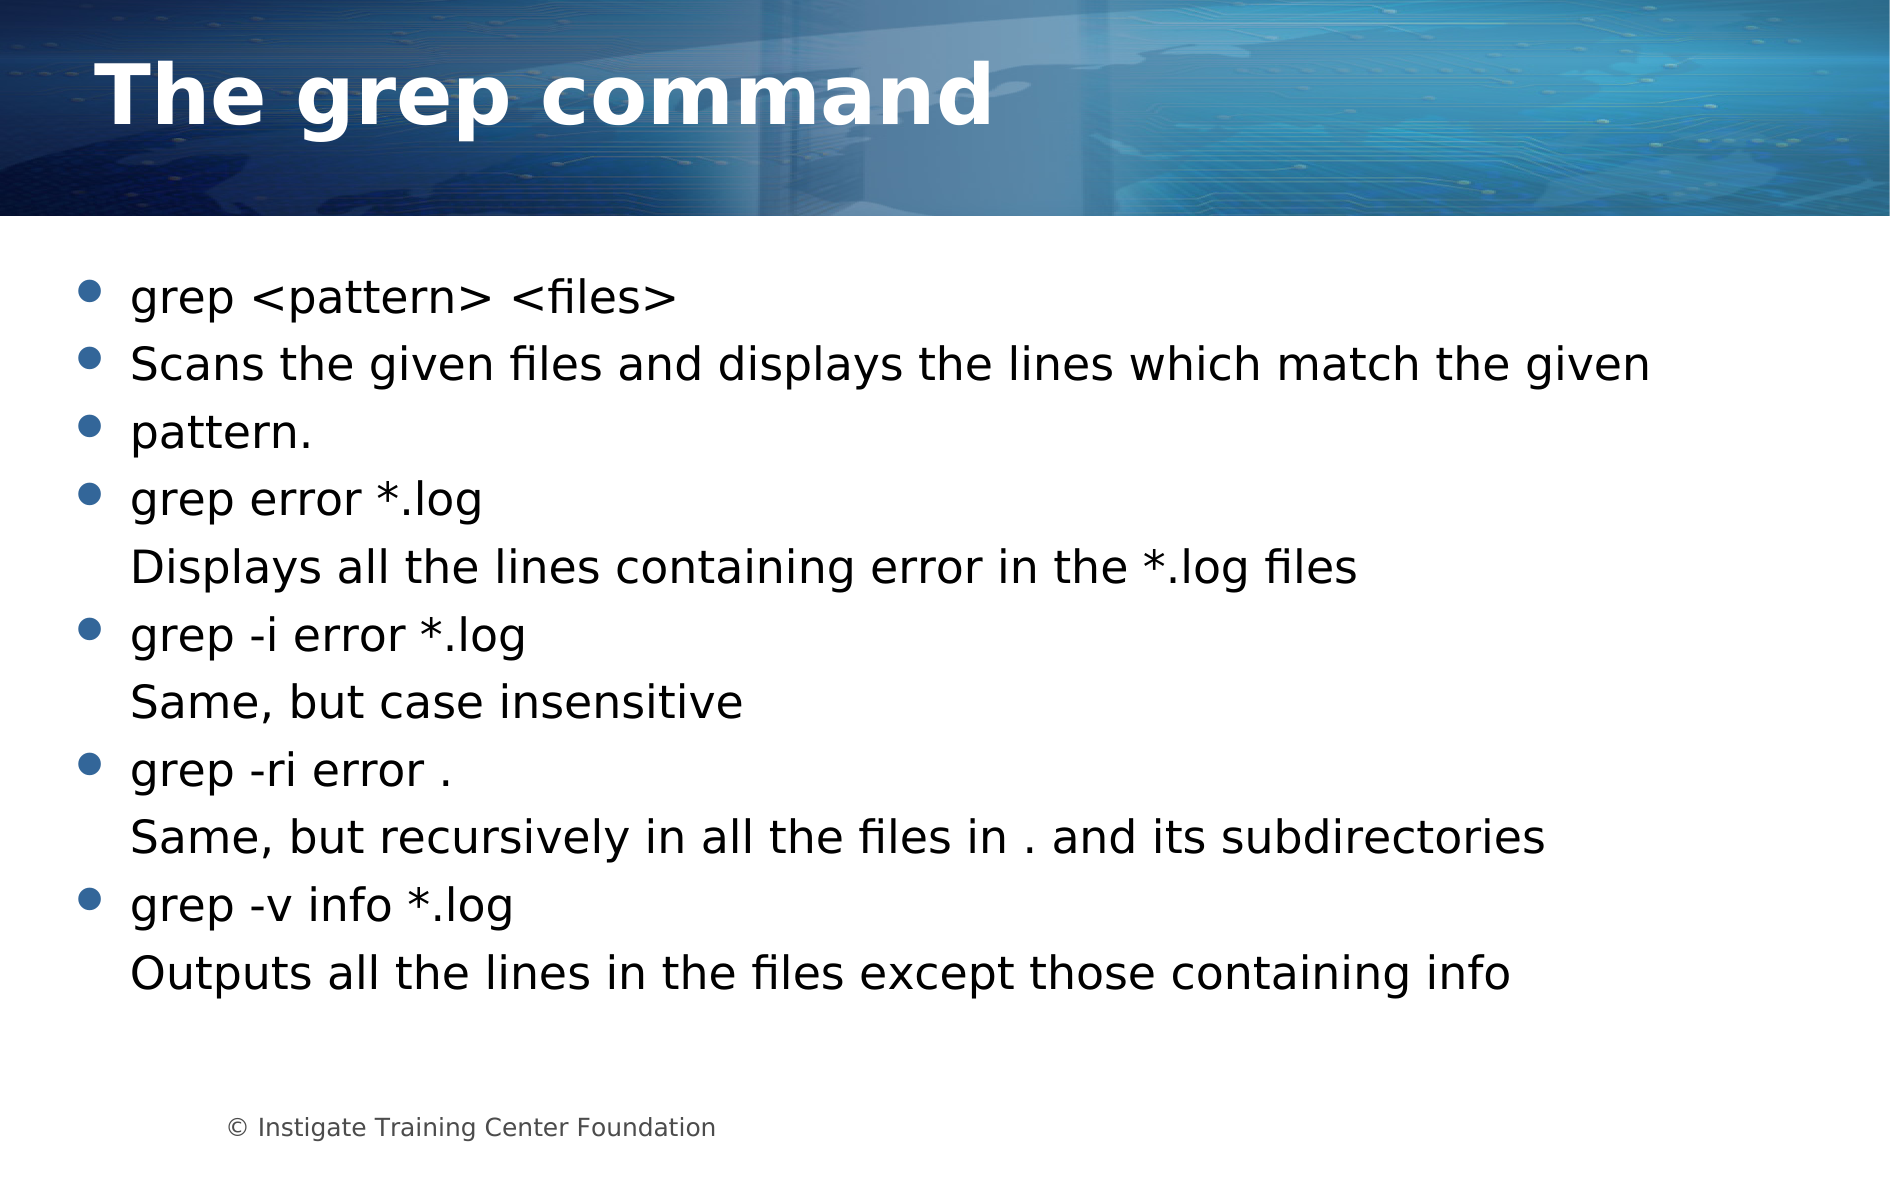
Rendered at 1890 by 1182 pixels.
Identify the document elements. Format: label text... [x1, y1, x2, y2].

title The grep command [94, 21, 1793, 191]
list grep <pattern> <files> Scans the given files and displays the lines which match the given pattern. grep error *.log Displays all the lines containing error in the *.log files grep -i error *.log Same, but case insensitive grep -ri error . Same, but recursively in all the files in . and its subdirectories grep -v info *.log Outputs all the lines in the files except those containing info [75, 275, 1775, 1120]
picture [0, 0, 1890, 216]
